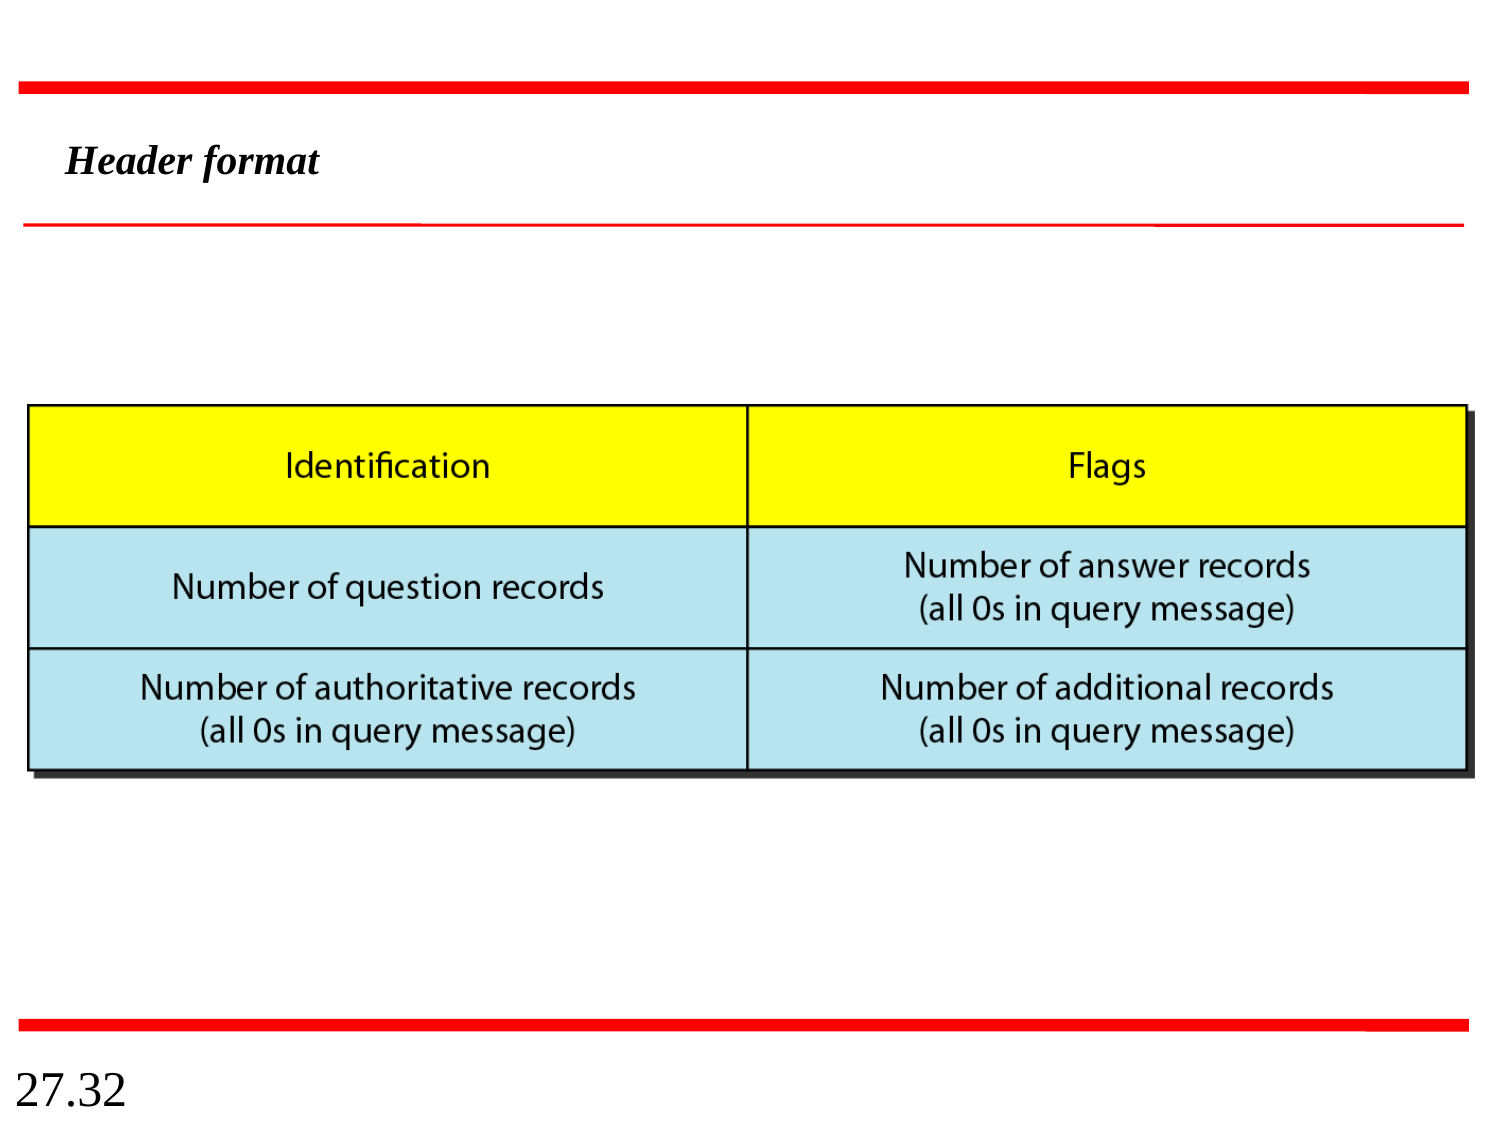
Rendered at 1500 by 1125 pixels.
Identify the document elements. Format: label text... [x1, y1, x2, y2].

text_box Header format [50, 125, 335, 191]
picture [27, 404, 1476, 779]
